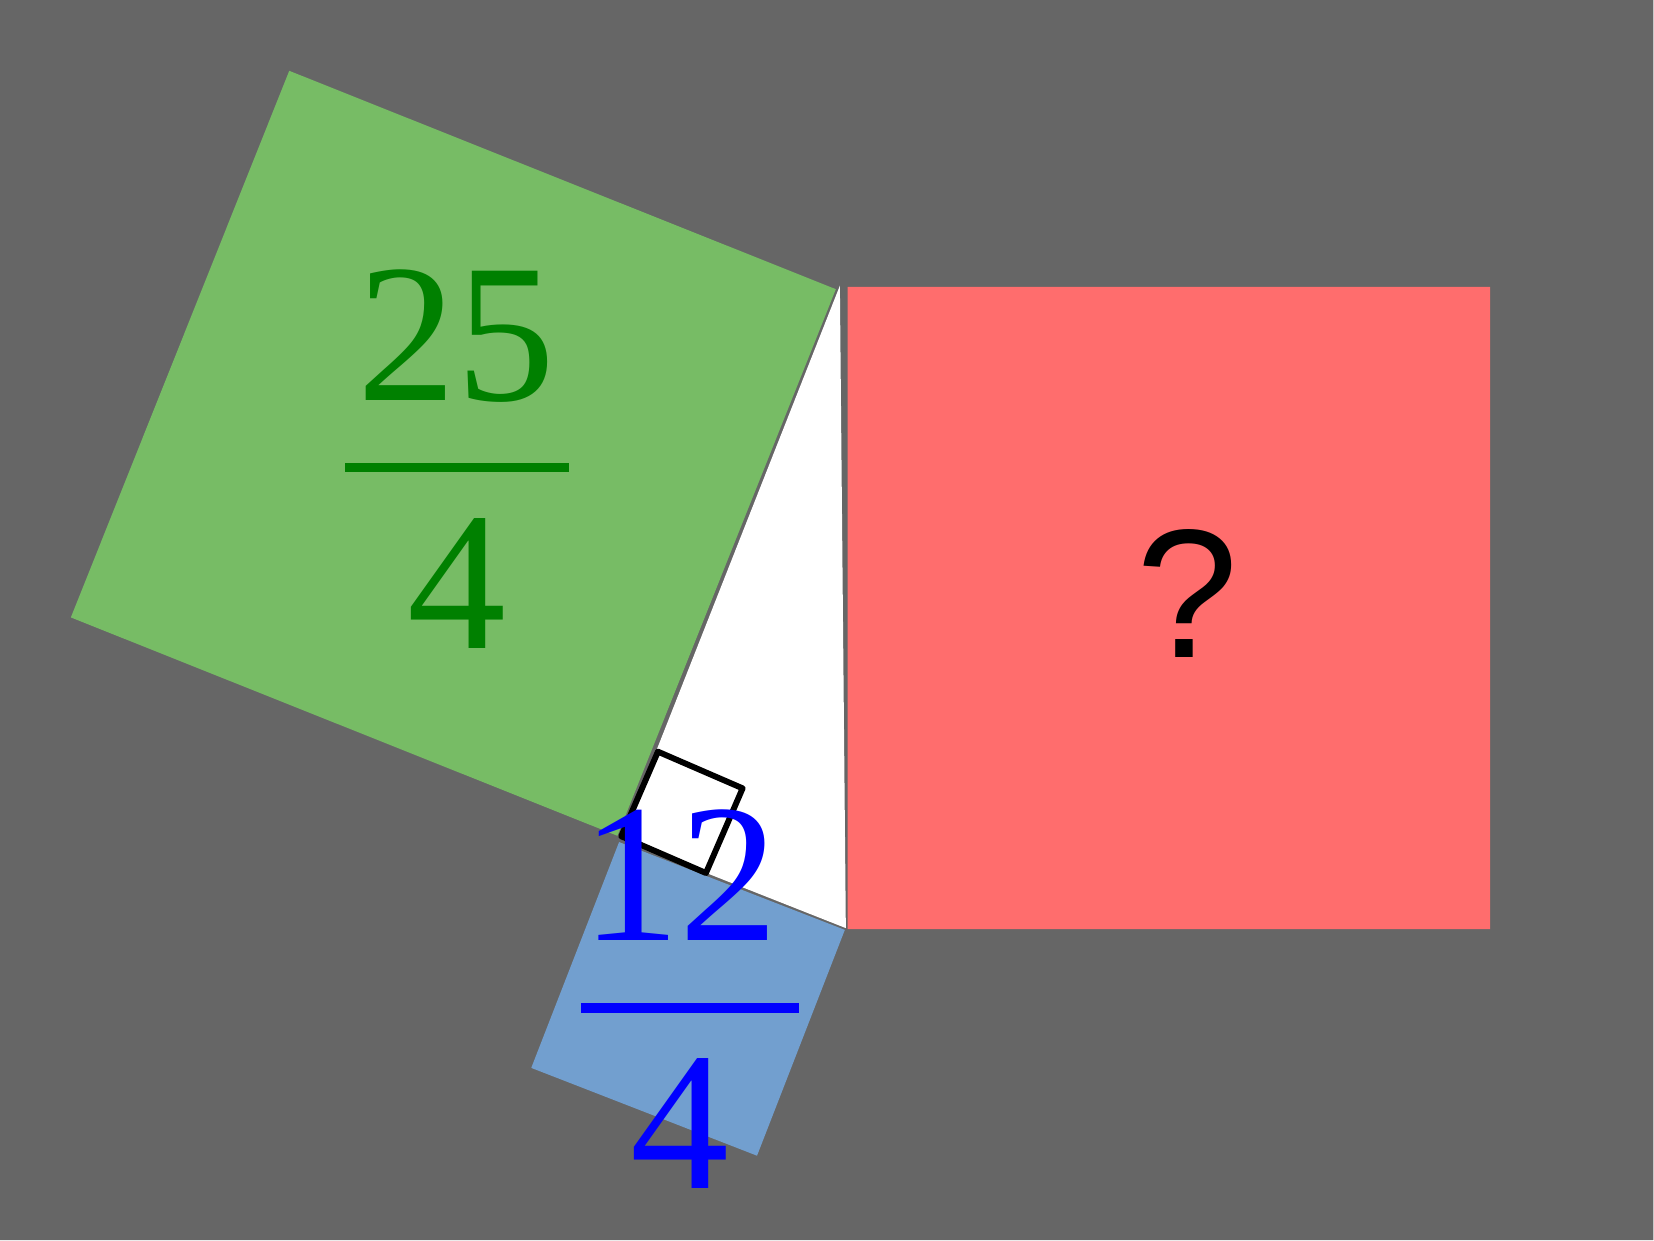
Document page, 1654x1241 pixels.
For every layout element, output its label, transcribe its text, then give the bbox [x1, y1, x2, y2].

text_box [0, 0, 1654, 1241]
chart [519, 767, 851, 1238]
text_box ? [1122, 484, 1385, 790]
chart [283, 227, 621, 697]
